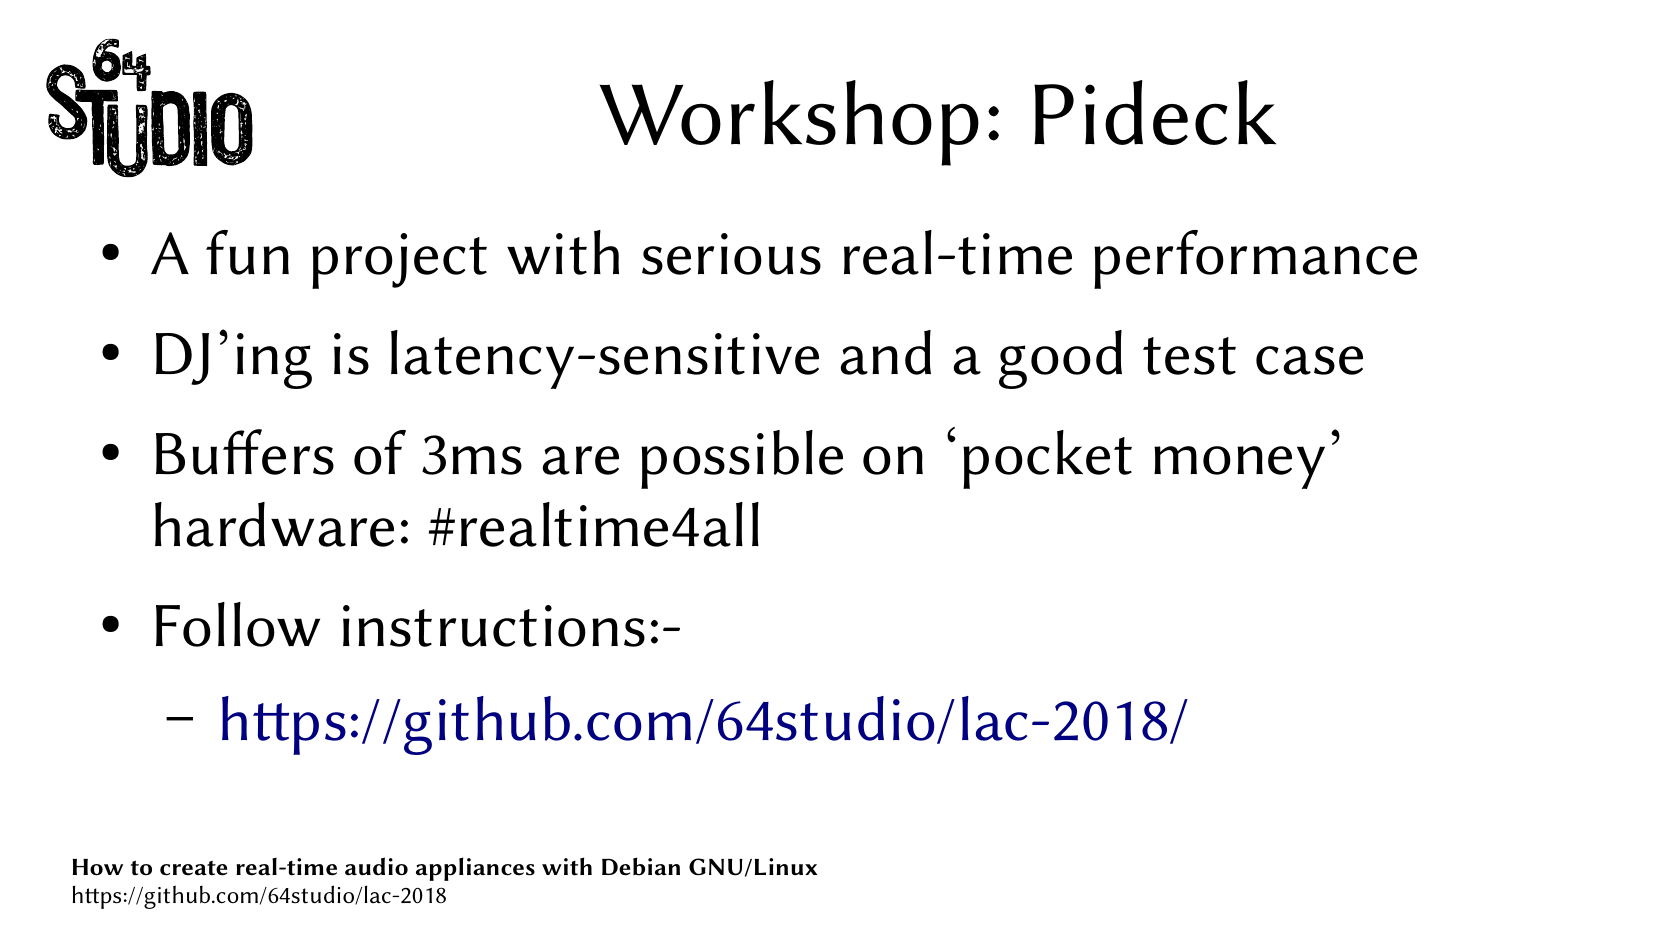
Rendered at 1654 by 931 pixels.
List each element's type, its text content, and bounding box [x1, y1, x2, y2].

title Workshop: Pideck [307, 37, 1571, 193]
list A fun project with serious real-time performance DJ’ing is latency-sensitive and a good test case Buffers of 3ms are possible on ‘pocket money’ hardware: #realtime4all Follow instructions:- https://github.com/64studio/lac-2018/ [82, 217, 1571, 758]
